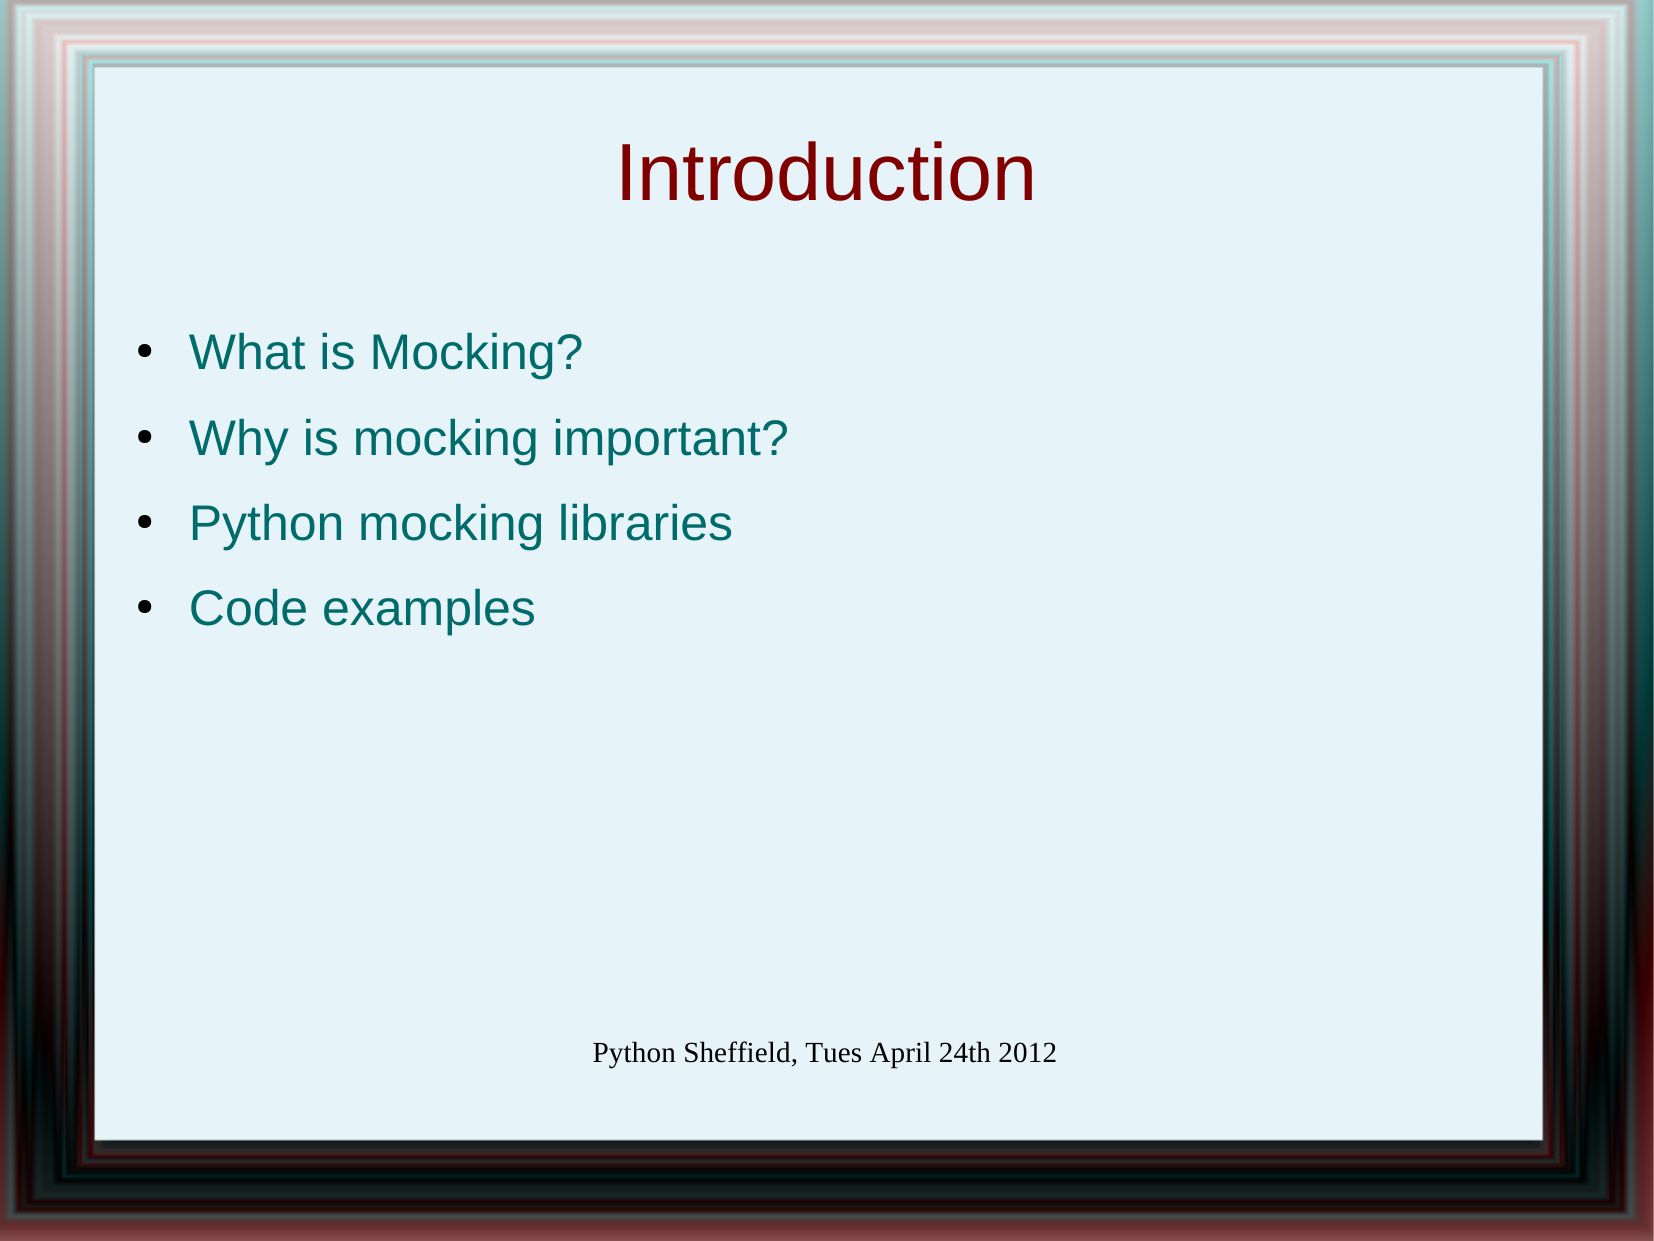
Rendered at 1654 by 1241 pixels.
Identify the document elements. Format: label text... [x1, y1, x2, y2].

list What is Mocking? Why is mocking important? Python mocking libraries Code examples [118, 324, 1506, 1144]
title Introduction [118, 88, 1536, 257]
picture [0, 0, 1654, 1241]
